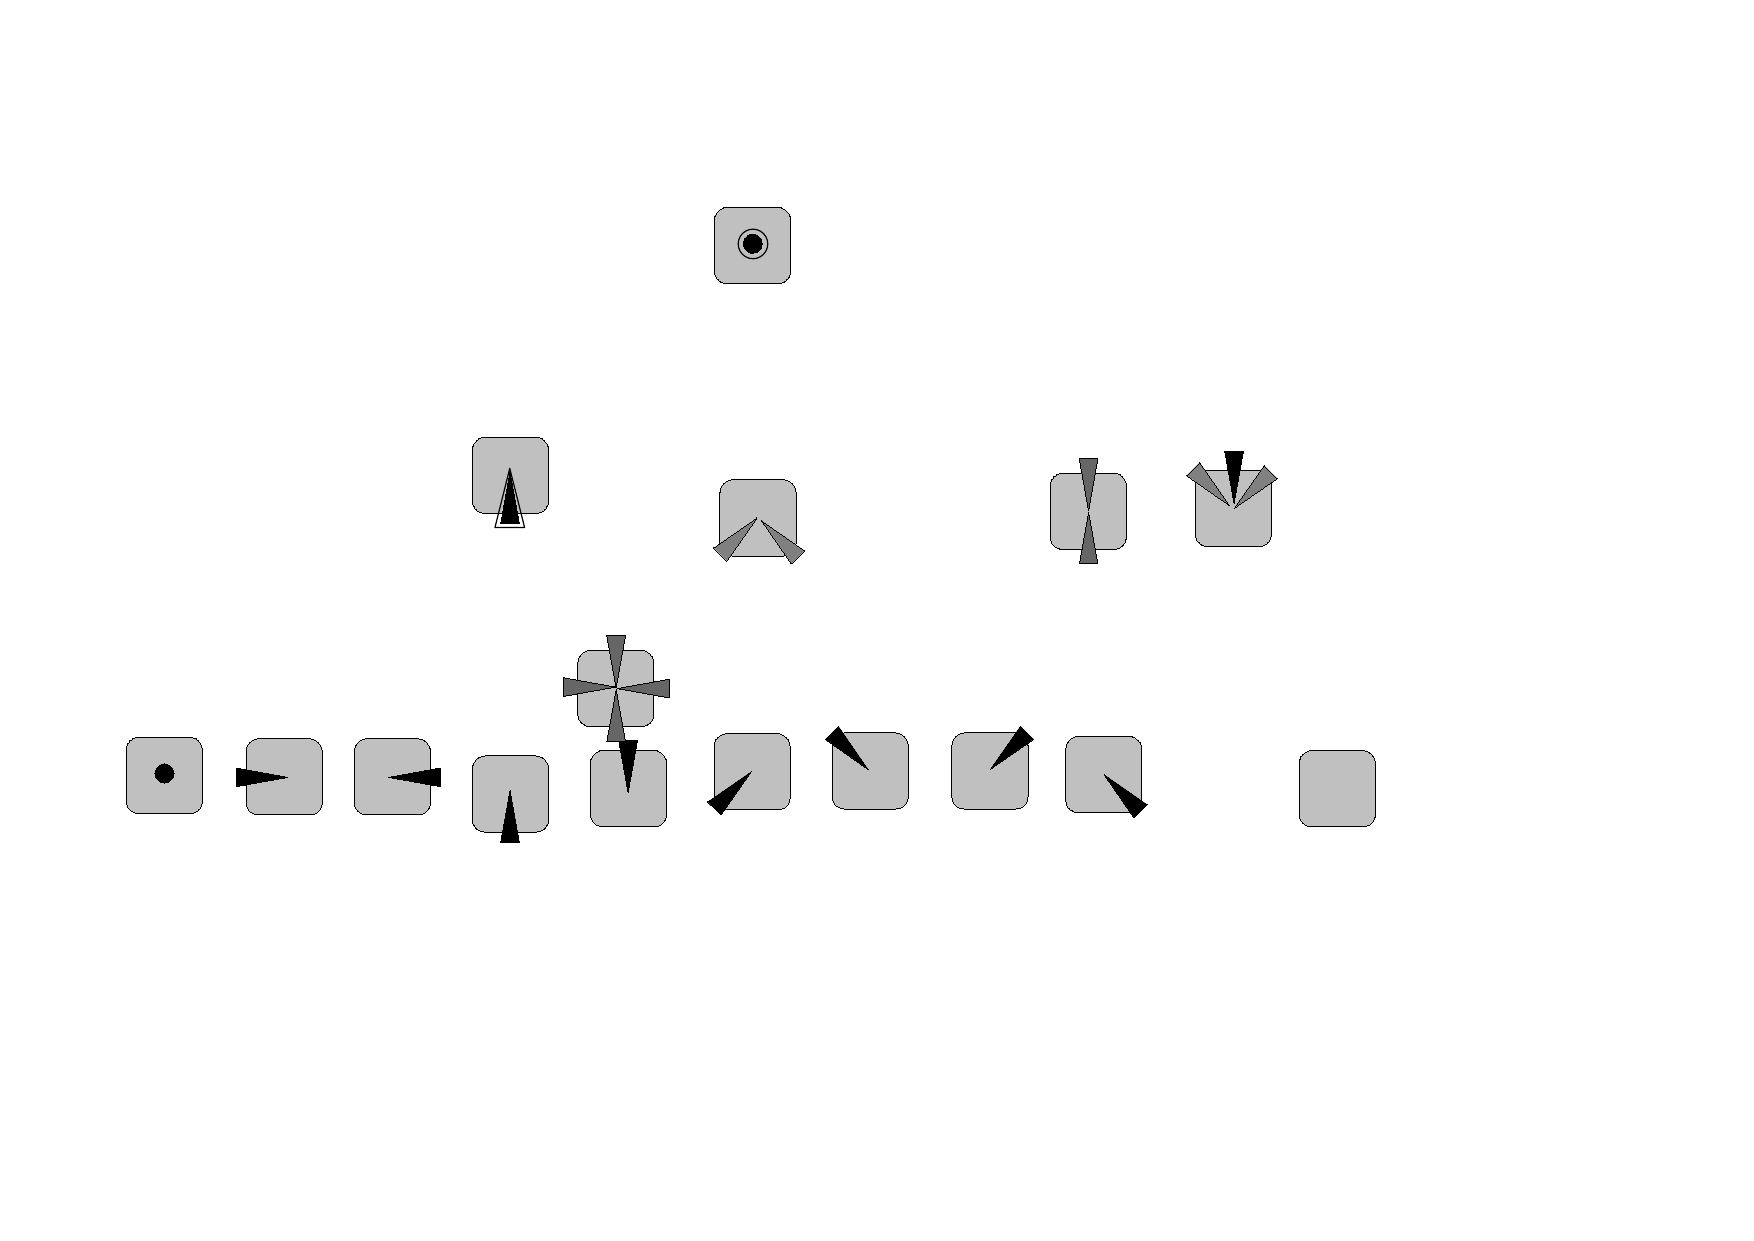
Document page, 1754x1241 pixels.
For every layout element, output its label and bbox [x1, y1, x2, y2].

text_box [472, 437, 549, 514]
text_box [1065, 736, 1148, 818]
text_box [563, 635, 670, 827]
text_box [236, 738, 323, 815]
text_box [126, 737, 203, 814]
text_box [500, 474, 520, 524]
text_box [354, 738, 441, 815]
text_box [1050, 458, 1127, 564]
text_box [951, 726, 1034, 810]
text_box [714, 207, 791, 284]
text_box [707, 733, 791, 815]
text_box [1299, 750, 1376, 827]
text_box [1186, 451, 1278, 547]
text_box [825, 726, 909, 810]
text_box [713, 479, 805, 564]
text_box [472, 755, 549, 843]
